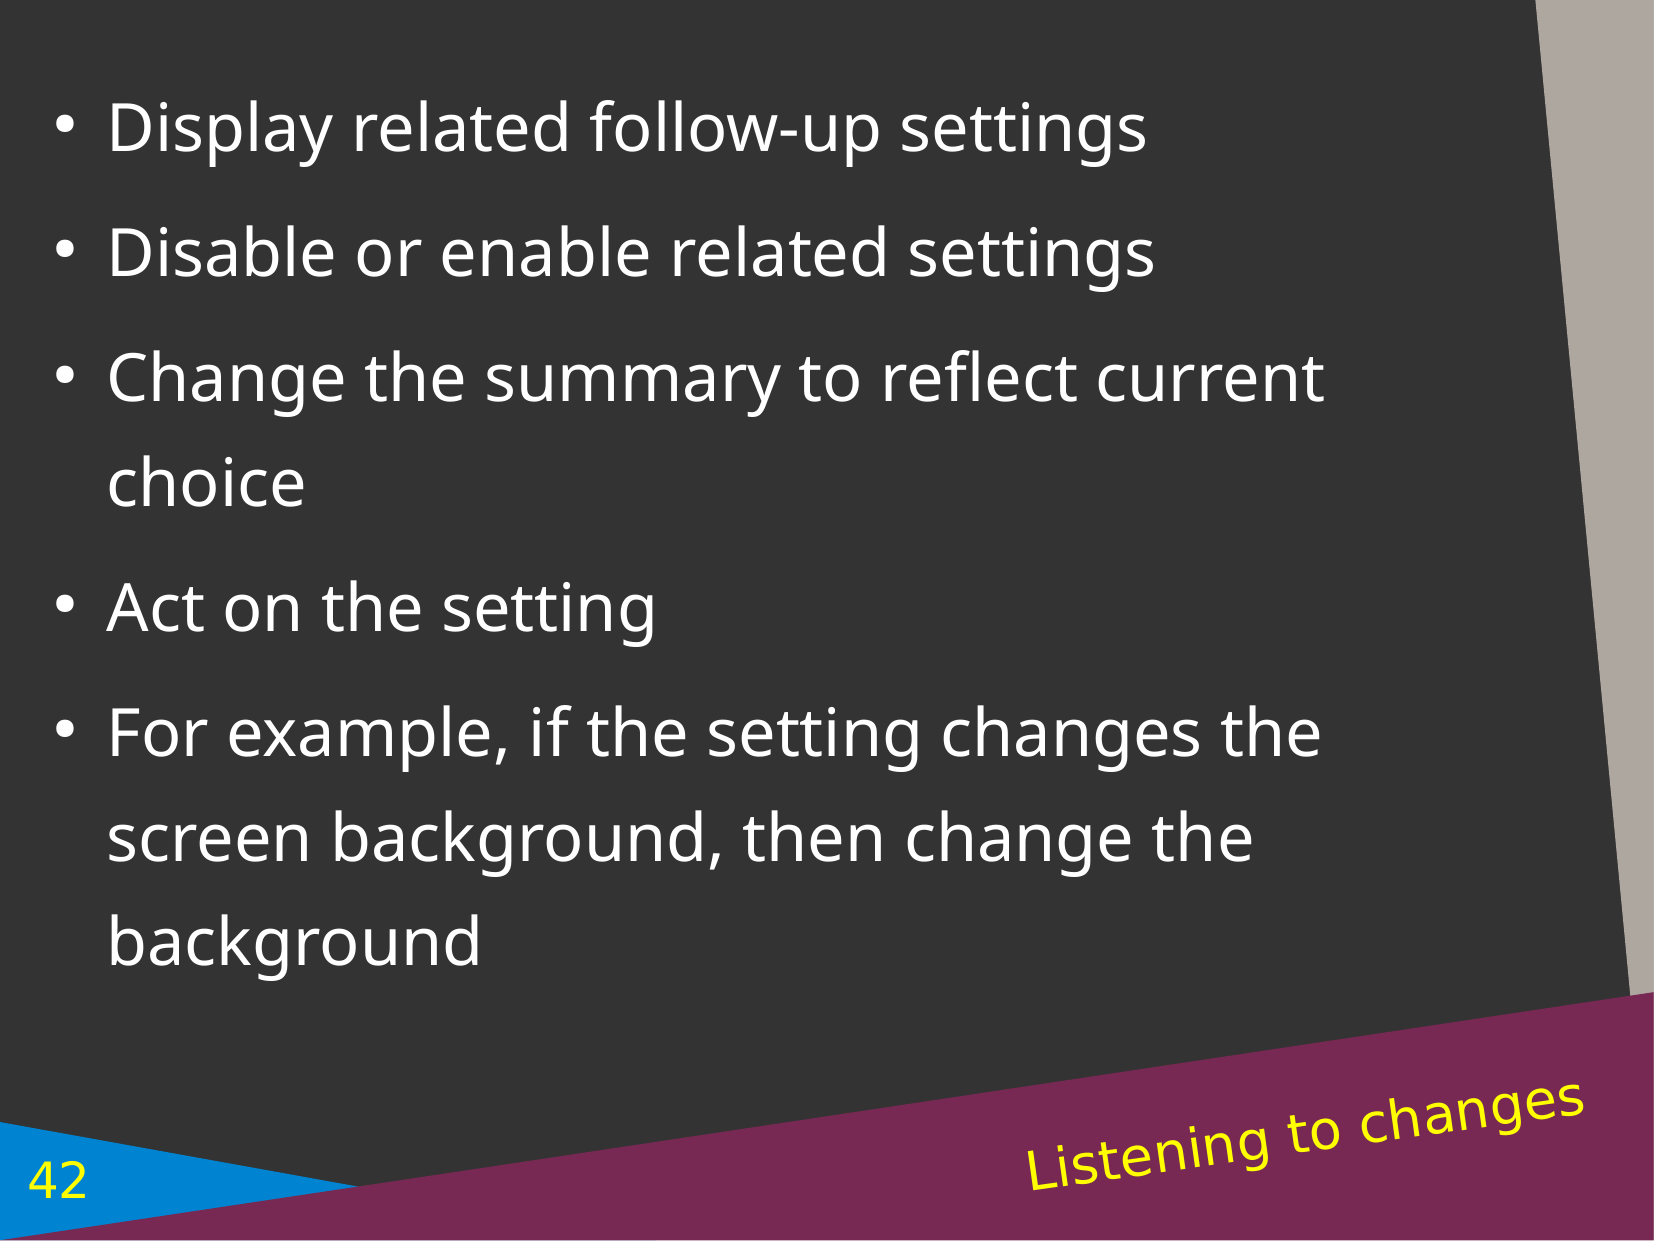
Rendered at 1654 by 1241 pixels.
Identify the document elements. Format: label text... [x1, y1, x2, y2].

title Listening to changes [956, 995, 1654, 1241]
list Display related follow-up settings Disable or enable related settings Change the summary to reflect current choice Act on the setting For example, if the setting changes the screen background, then change the background [35, 59, 1524, 993]
